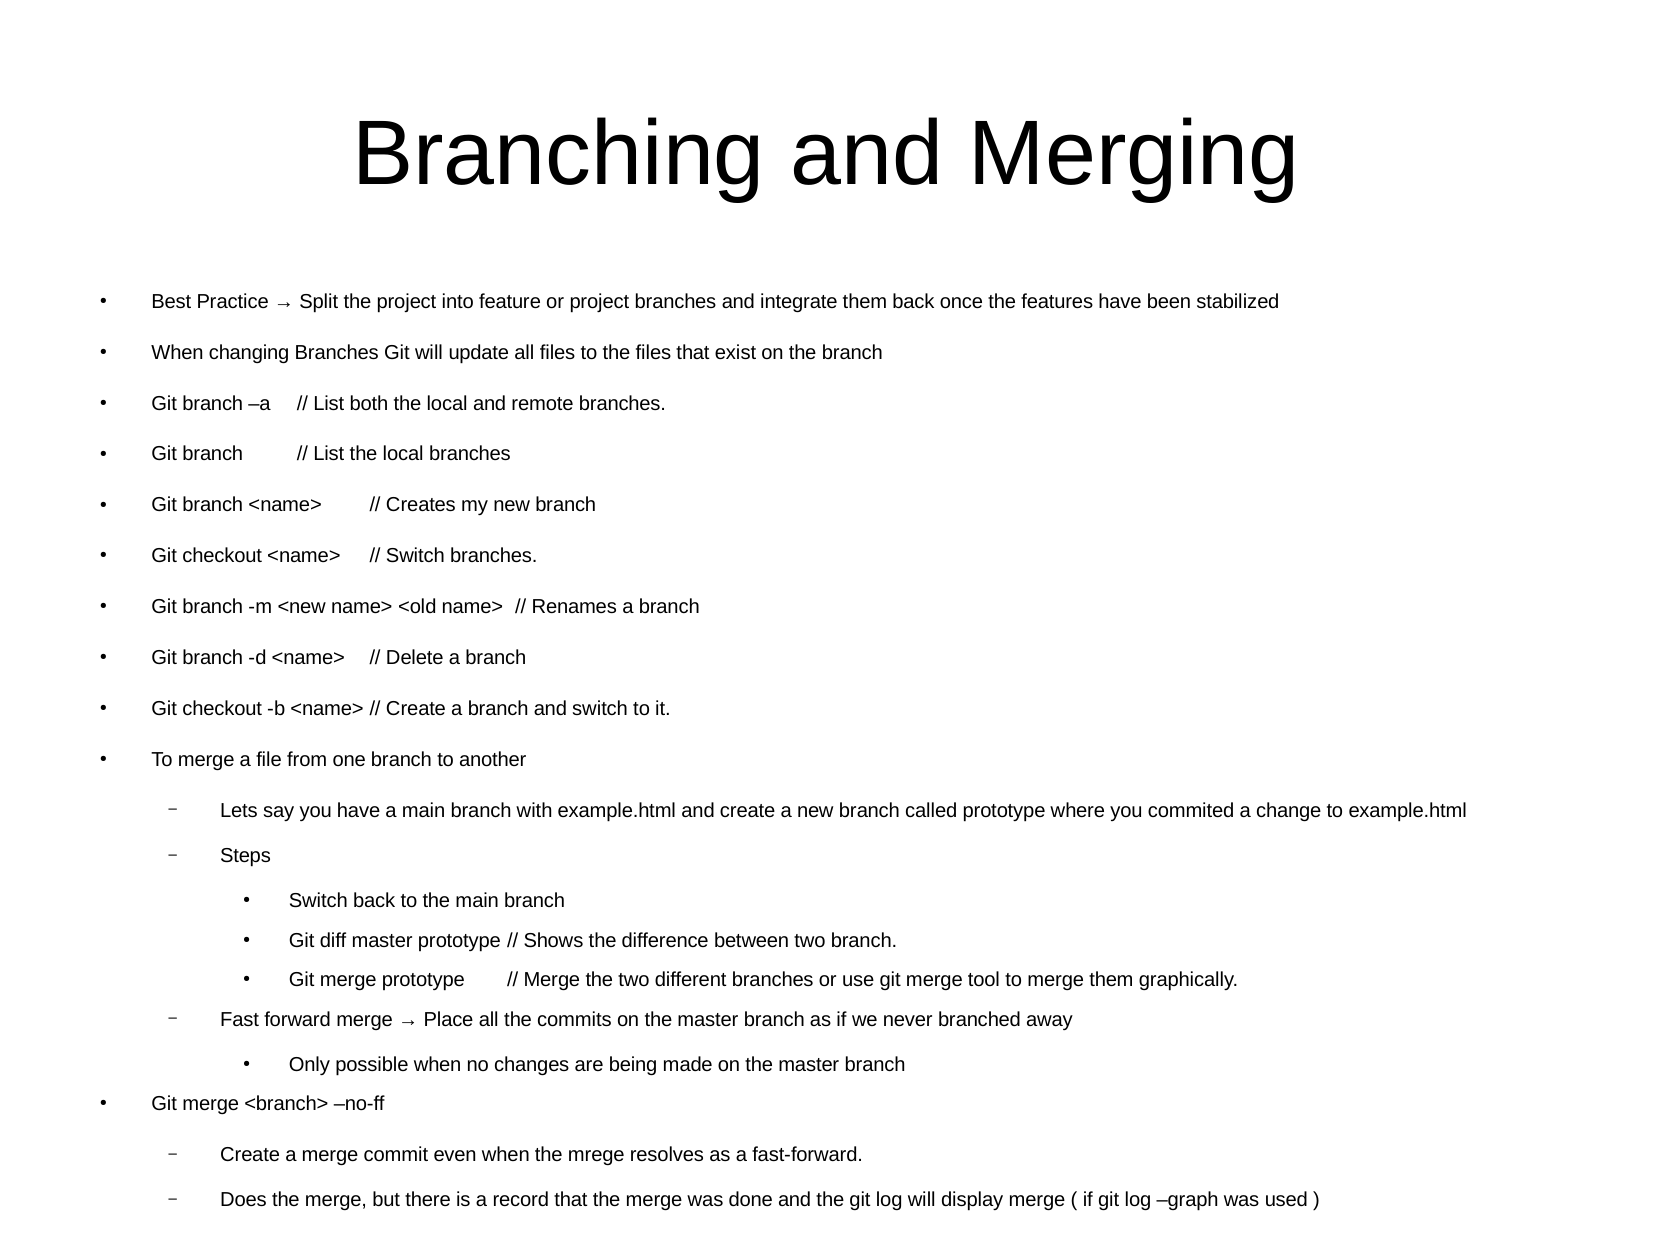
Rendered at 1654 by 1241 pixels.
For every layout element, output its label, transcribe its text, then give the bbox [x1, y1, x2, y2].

title Branching and Merging [82, 49, 1571, 257]
list Best Practice → Split the project into feature or project branches and integrate them back once the features have been stabilized When changing Branches Git will update all files to the files that exist on the branch Git branch –a // List both the local and remote branches. Git branch // List the local branches Git branch <name> // Creates my new branch Git checkout <name> // Switch branches. Git branch -m <new name> <old name> // Renames a branch Git branch -d <name> // Delete a branch Git checkout -b <name> // Create a branch and switch to it. To merge a file from one branch to another Lets say you have a main branch with example.html and create a new branch called prototype where you commited a change to example.html Steps Switch back to the main branch Git diff master prototype // Shows the difference between two branch. Git merge prototype // Merge the two different branches or use git merge tool to merge them graphically. Fast forward merge → Place all the commits on the master branch as if we never branched away Only possible when no changes are being made on the master branch Git merge <branch> –no-ff Create a merge commit even when the mrege resolves as a fast-forward. Does the merge, but there is a record that the merge was done and the git log will display merge ( if git log –graph was used ) [82, 290, 1571, 1216]
